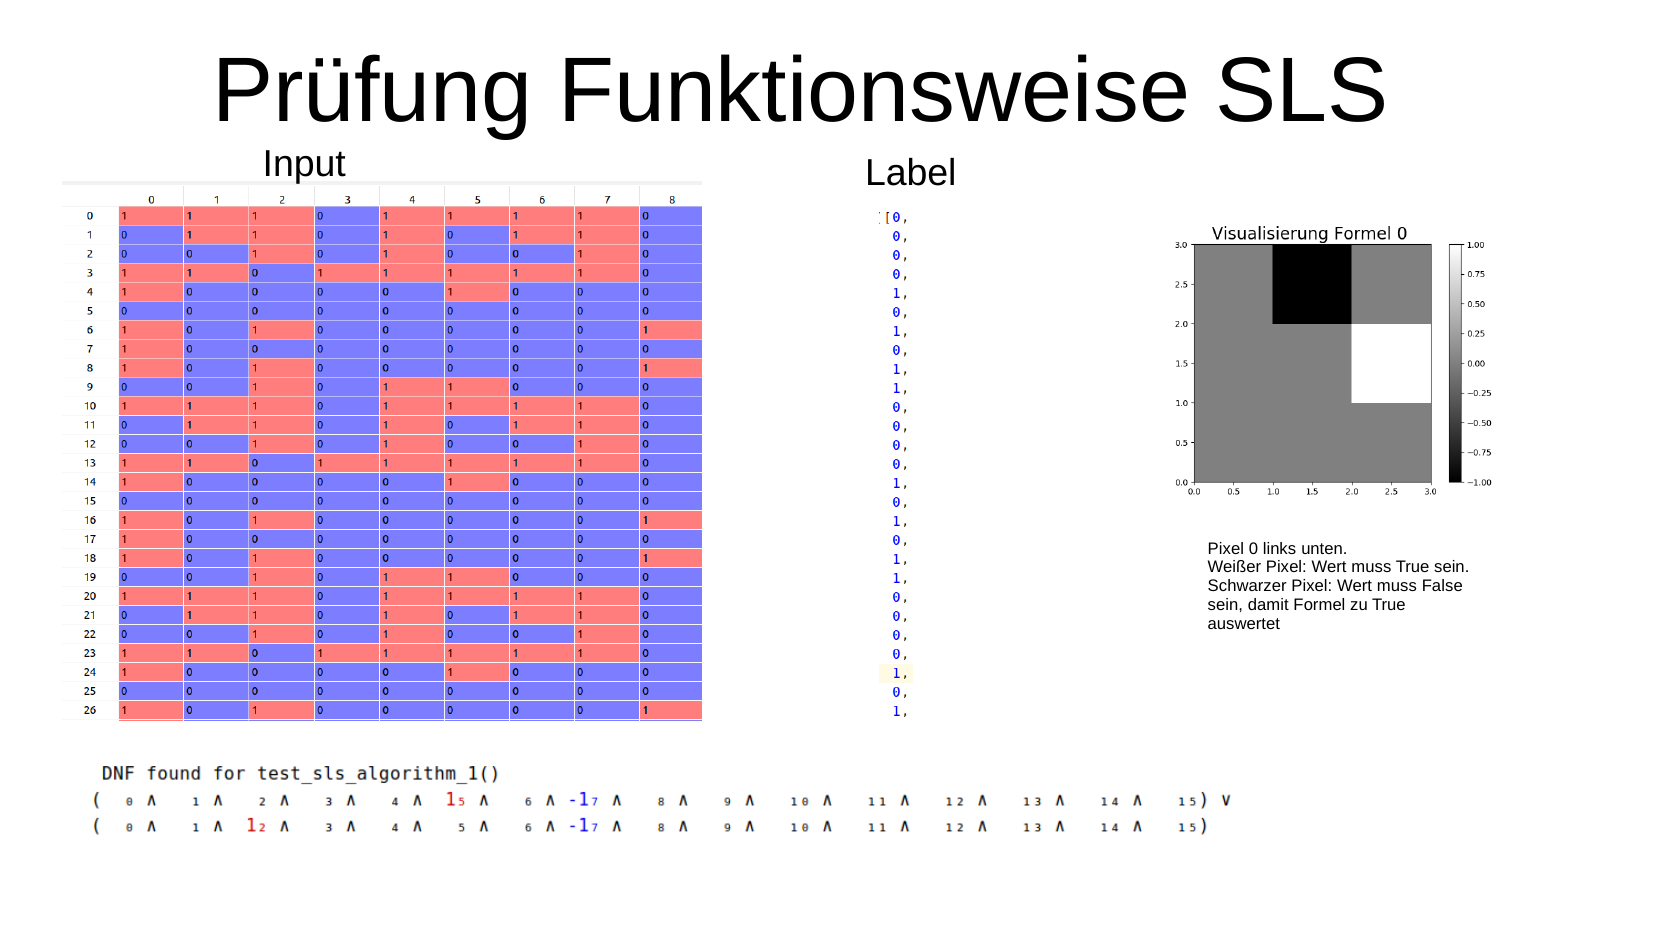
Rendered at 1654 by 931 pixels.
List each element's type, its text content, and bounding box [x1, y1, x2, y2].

text_box Pixel 0 links unten. Weißer Pixel: Wert muss True sein. Schwarzer Pixel: Wert muss False sein, damit Formel zu True auswertet [1192, 531, 1489, 898]
picture [82, 756, 1192, 863]
text_box Input [248, 135, 638, 193]
picture [879, 201, 913, 721]
picture [62, 181, 702, 721]
text_box Label [850, 143, 993, 201]
title Prüfung Funktionsweise SLS [82, 11, 1571, 168]
picture [1129, 217, 1512, 505]
